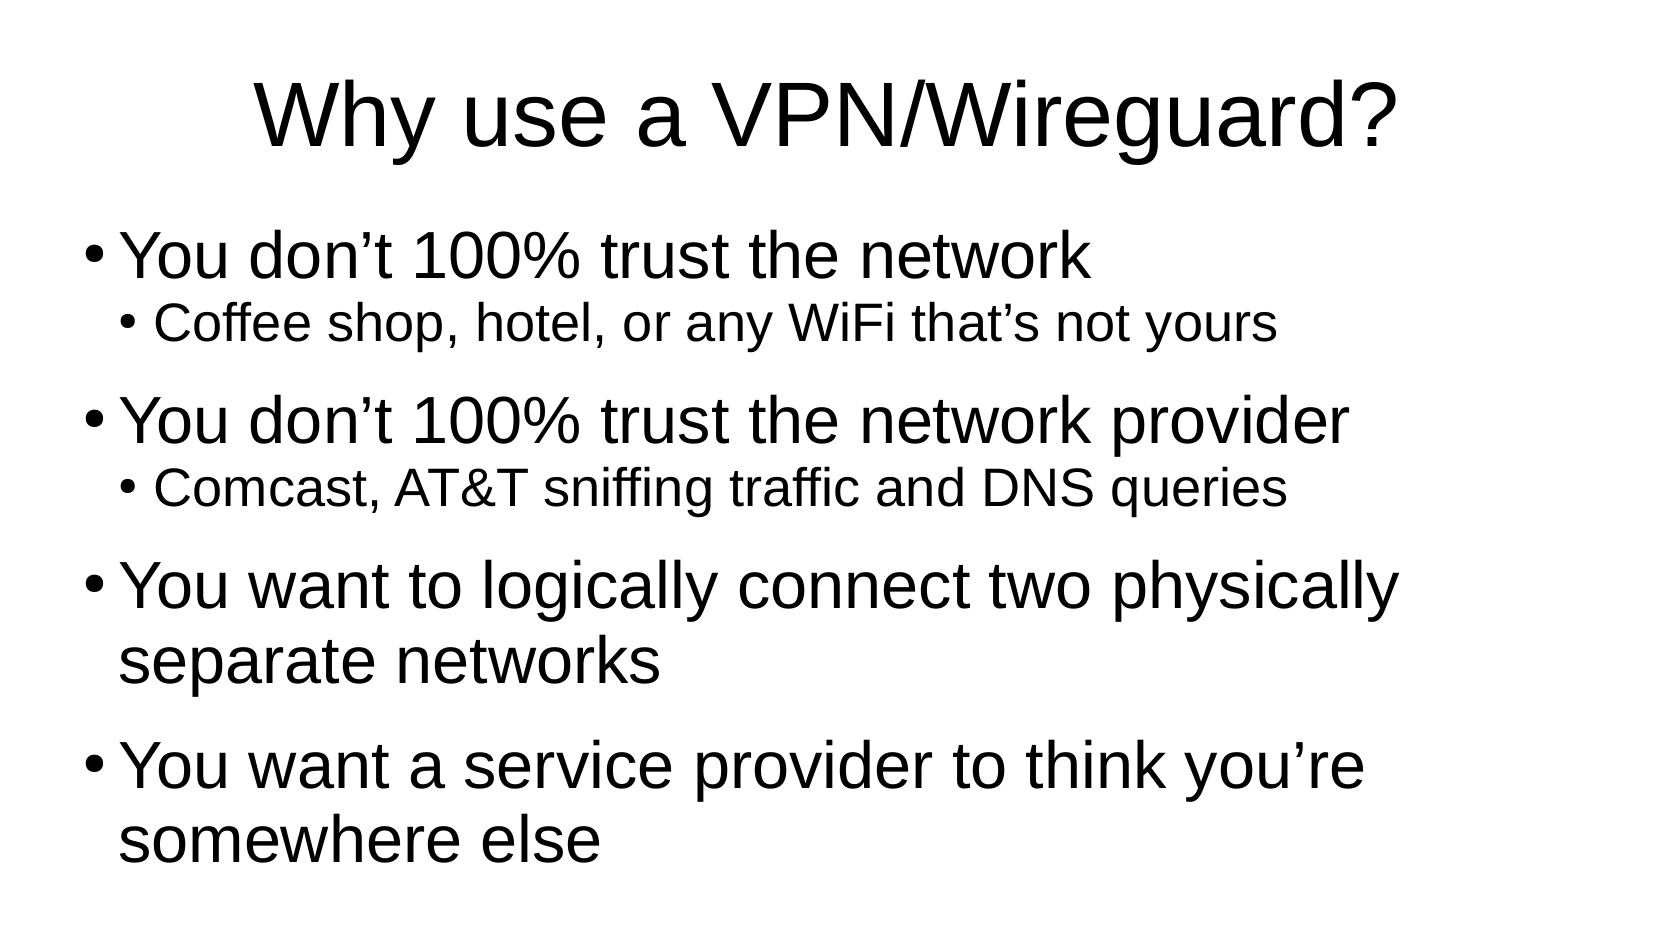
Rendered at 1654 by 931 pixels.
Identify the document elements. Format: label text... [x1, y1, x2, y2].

title Why use a VPN/Wireguard? [82, 37, 1571, 193]
subtitle You don’t 100% trust the network Coffee shop, hotel, or any WiFi that’s not yours You don’t 100% trust the network provider Comcast, AT&T sniffing traffic and DNS queries You want to logically connect two physically separate networks You want a service provider to think you’re somewhere else [82, 217, 1571, 878]
